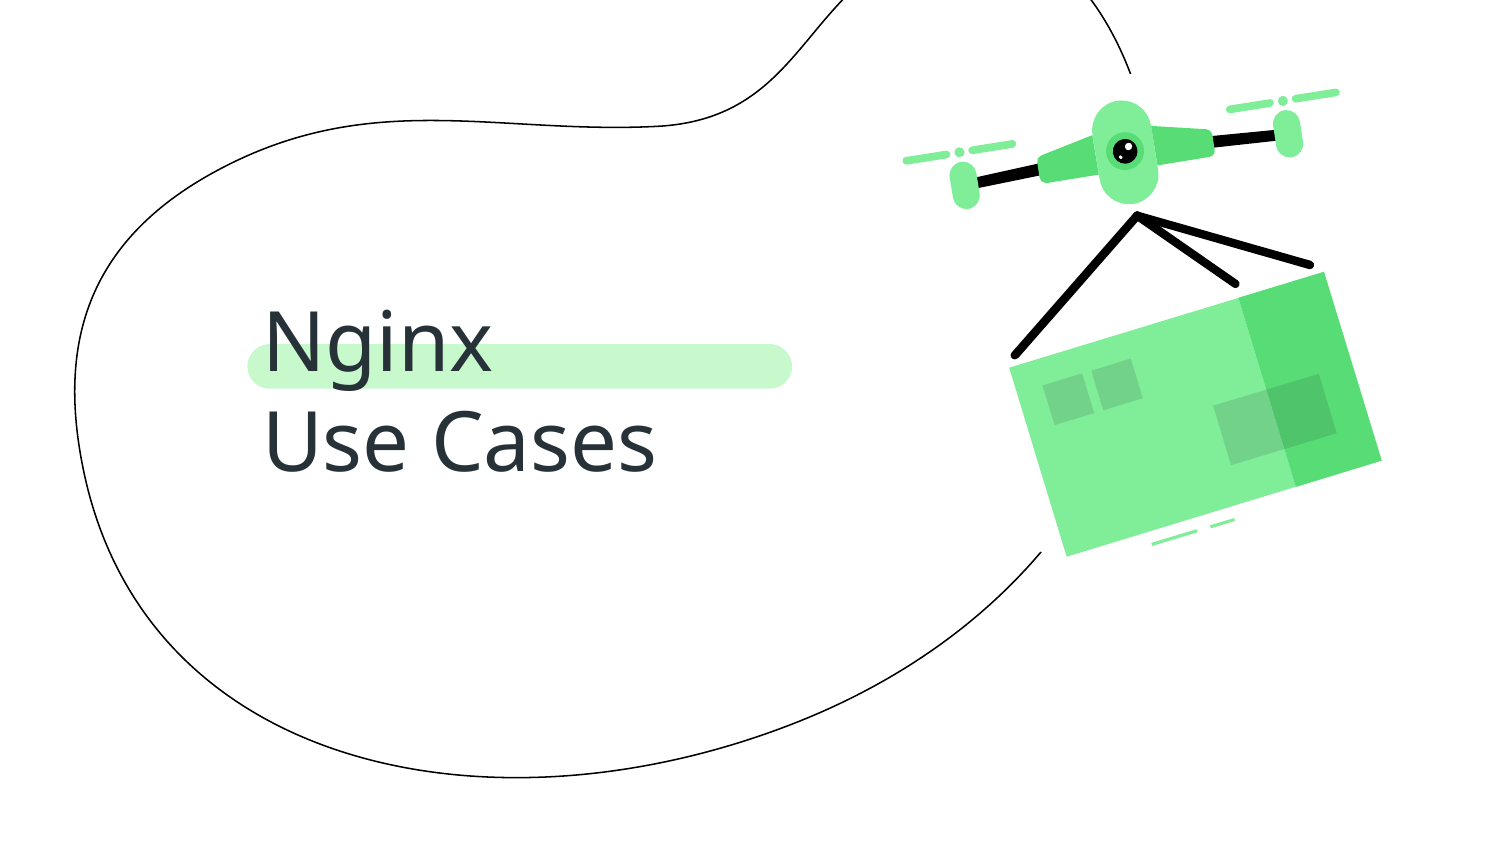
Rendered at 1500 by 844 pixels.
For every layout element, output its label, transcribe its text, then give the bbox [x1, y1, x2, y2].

text_box [912, 71, 1429, 587]
text_box [902, 150, 951, 165]
text_box Nginx Use Cases [247, 273, 882, 393]
text_box [954, 147, 965, 158]
